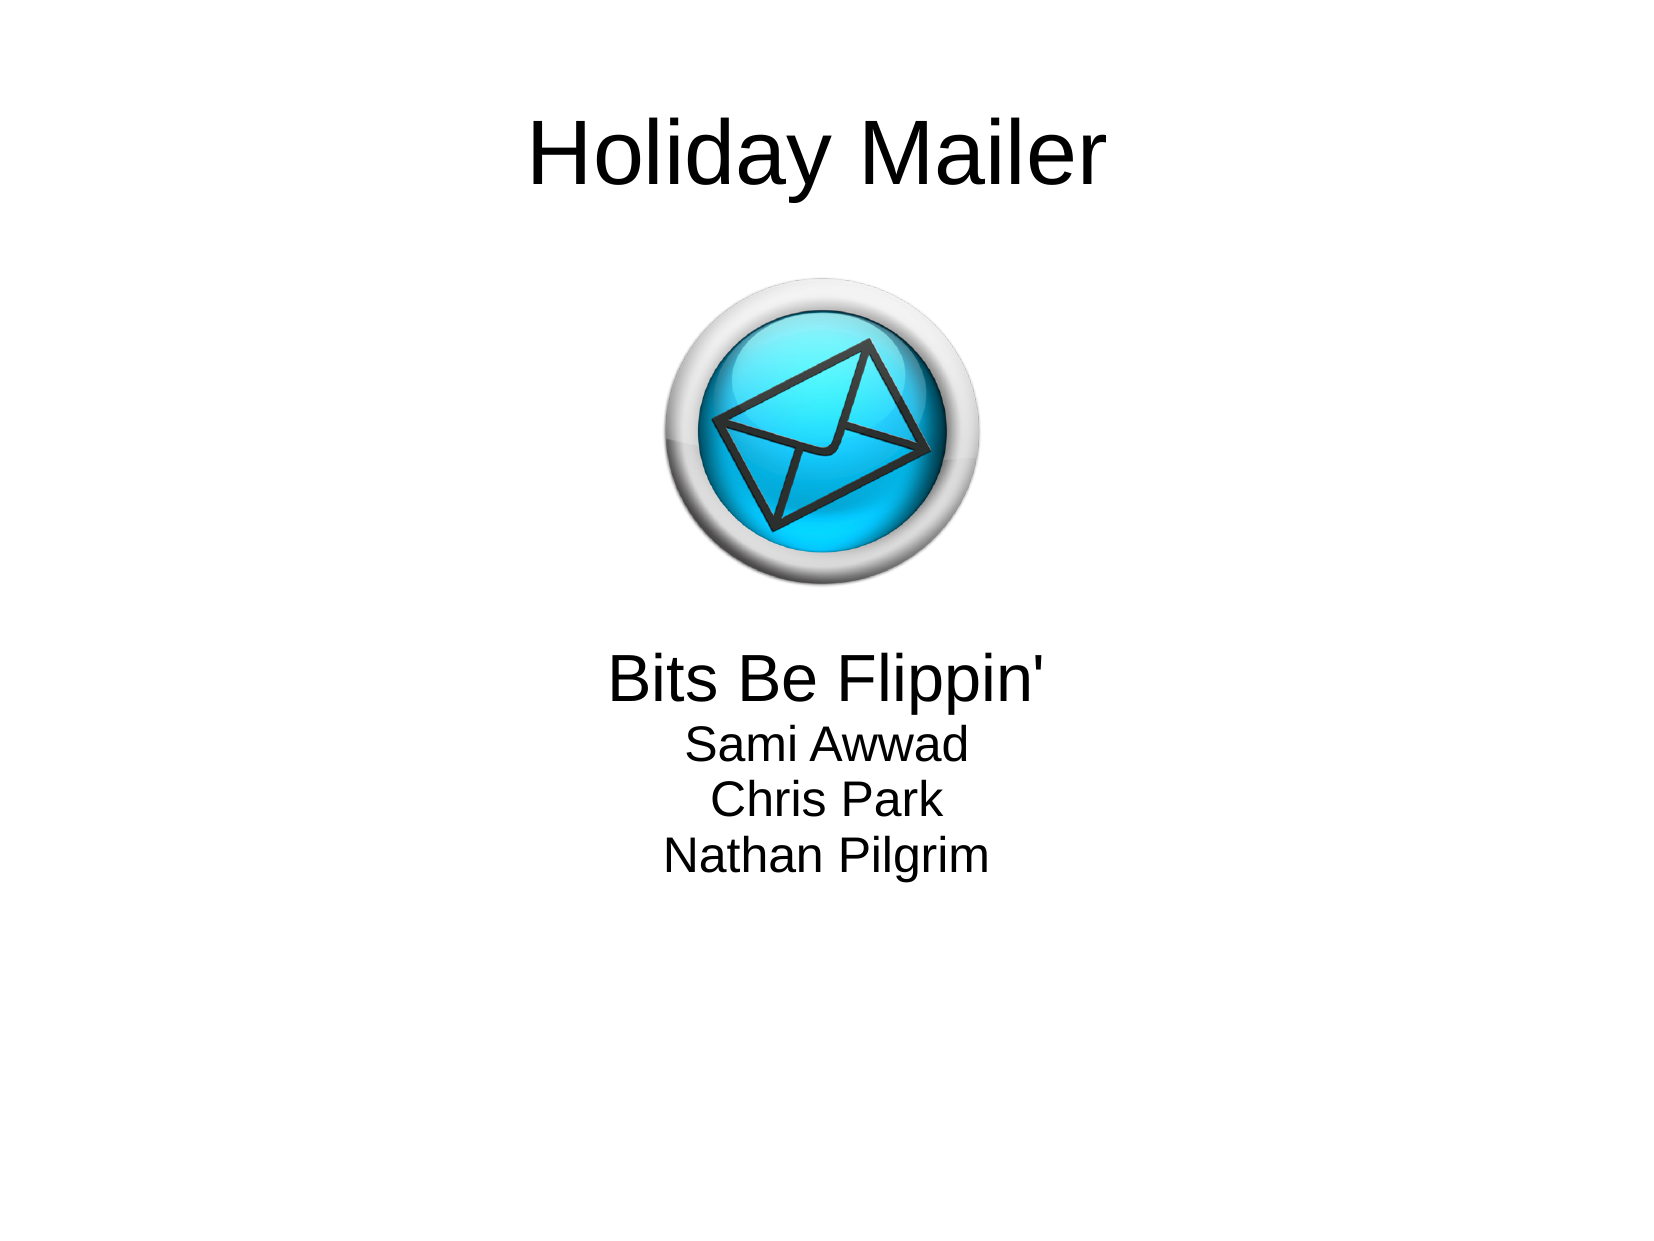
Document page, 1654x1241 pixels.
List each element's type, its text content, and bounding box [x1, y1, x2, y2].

picture [639, 251, 1006, 608]
subtitle Bits Be Flippin' Sami Awwad Chris Park Nathan Pilgrim [82, 290, 1571, 1010]
title Holiday Mailer [82, 49, 1571, 257]
